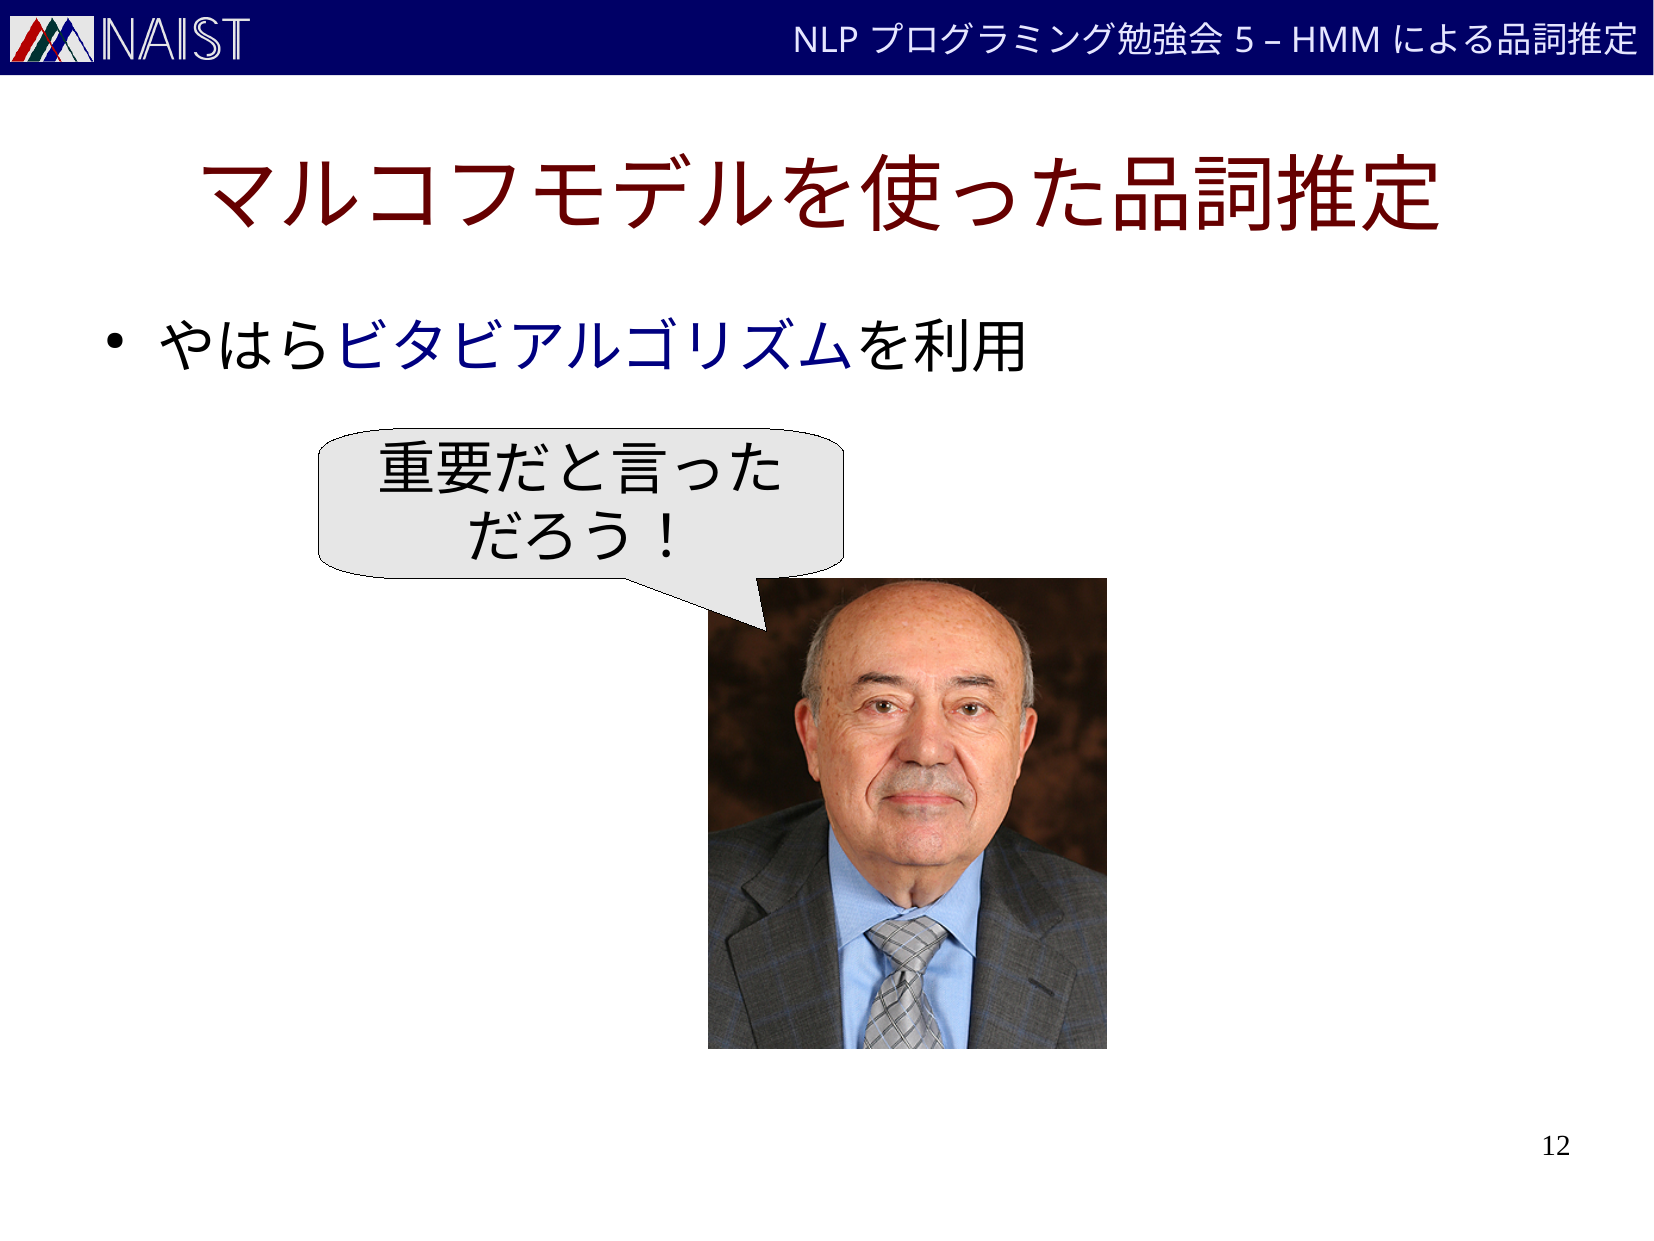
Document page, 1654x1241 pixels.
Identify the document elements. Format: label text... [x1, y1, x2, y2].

picture [10, 16, 94, 62]
title マルコフモデルを使った品詞推定 [75, 92, 1564, 285]
text_box 重要だと言った だろう！ [318, 428, 844, 632]
picture [708, 578, 1107, 1049]
list やはらビタビアルゴリズムを利用 品詞推定の探索グラフの形は？ [86, 300, 1576, 1146]
picture [102, 17, 251, 60]
